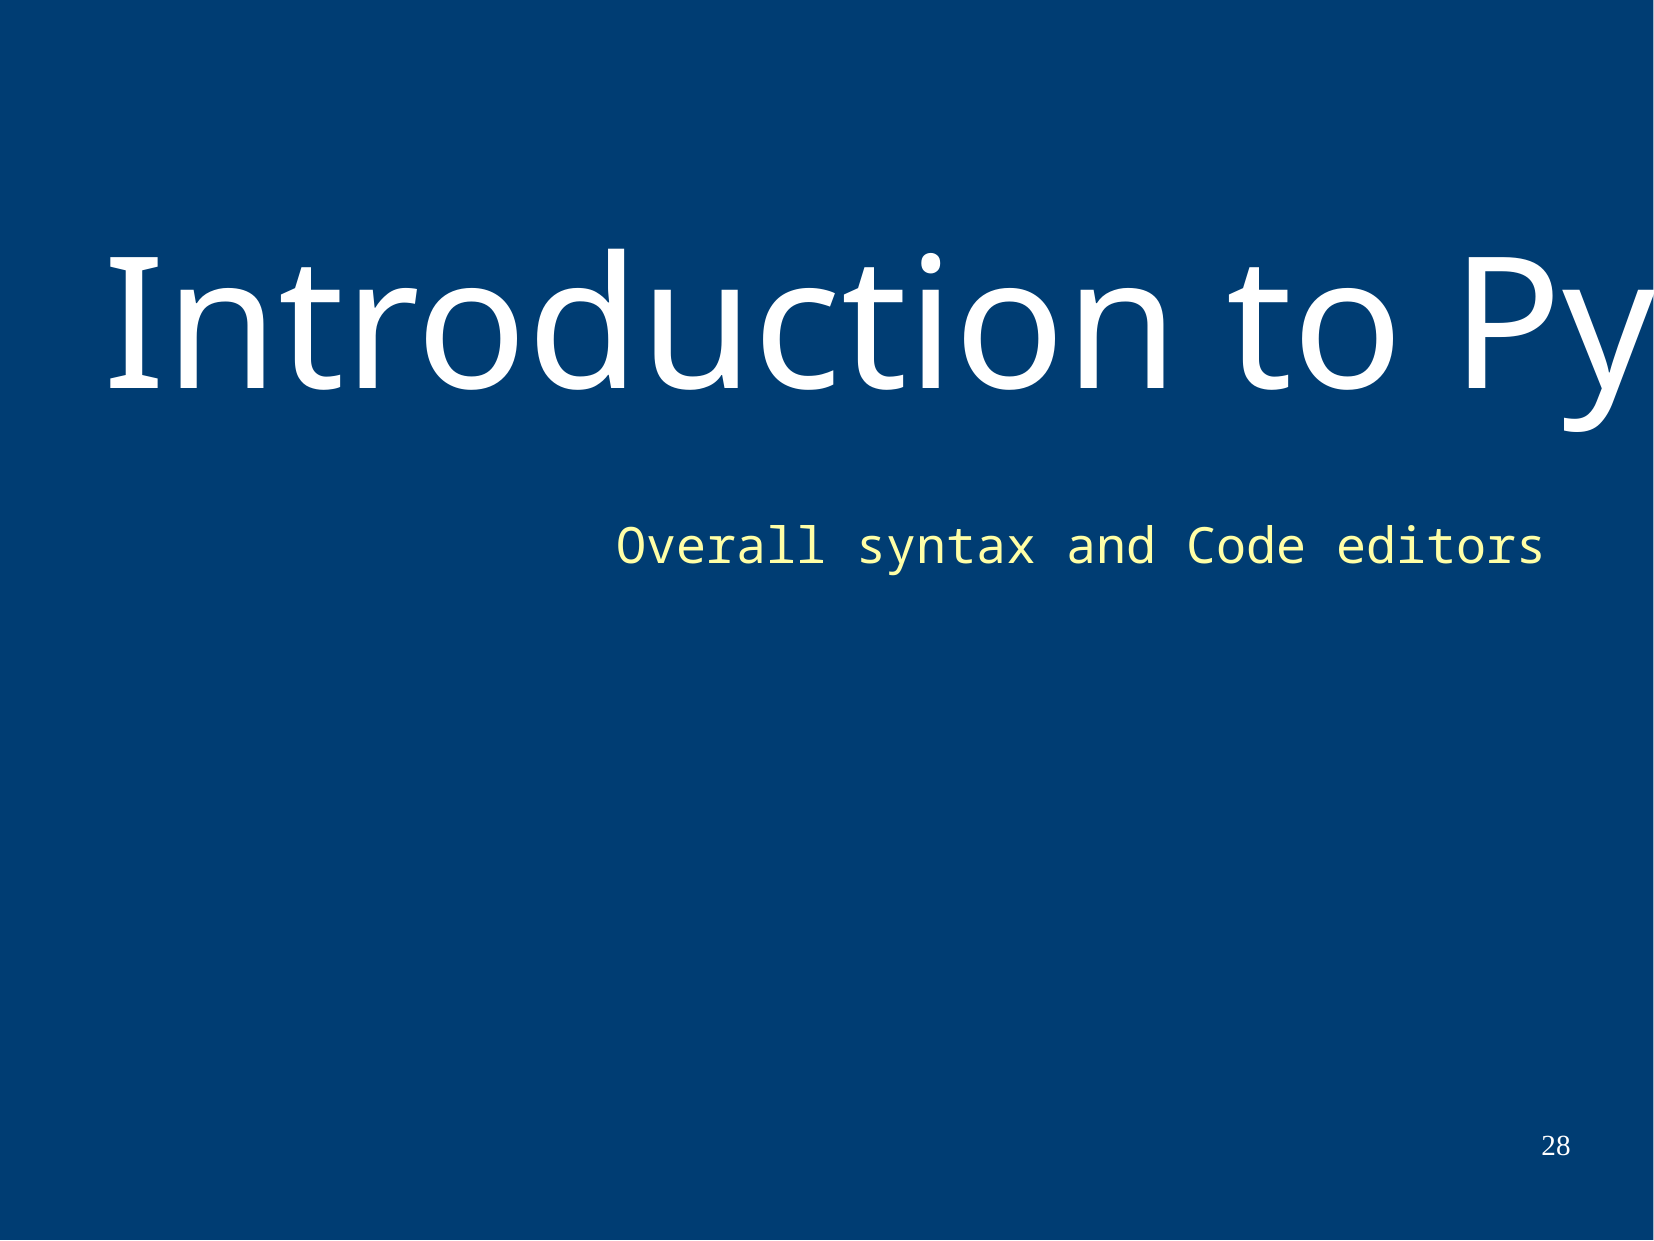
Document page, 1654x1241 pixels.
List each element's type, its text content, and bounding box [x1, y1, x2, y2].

text_box Introduction to Python Overall syntax and Code editors [88, 185, 1654, 627]
